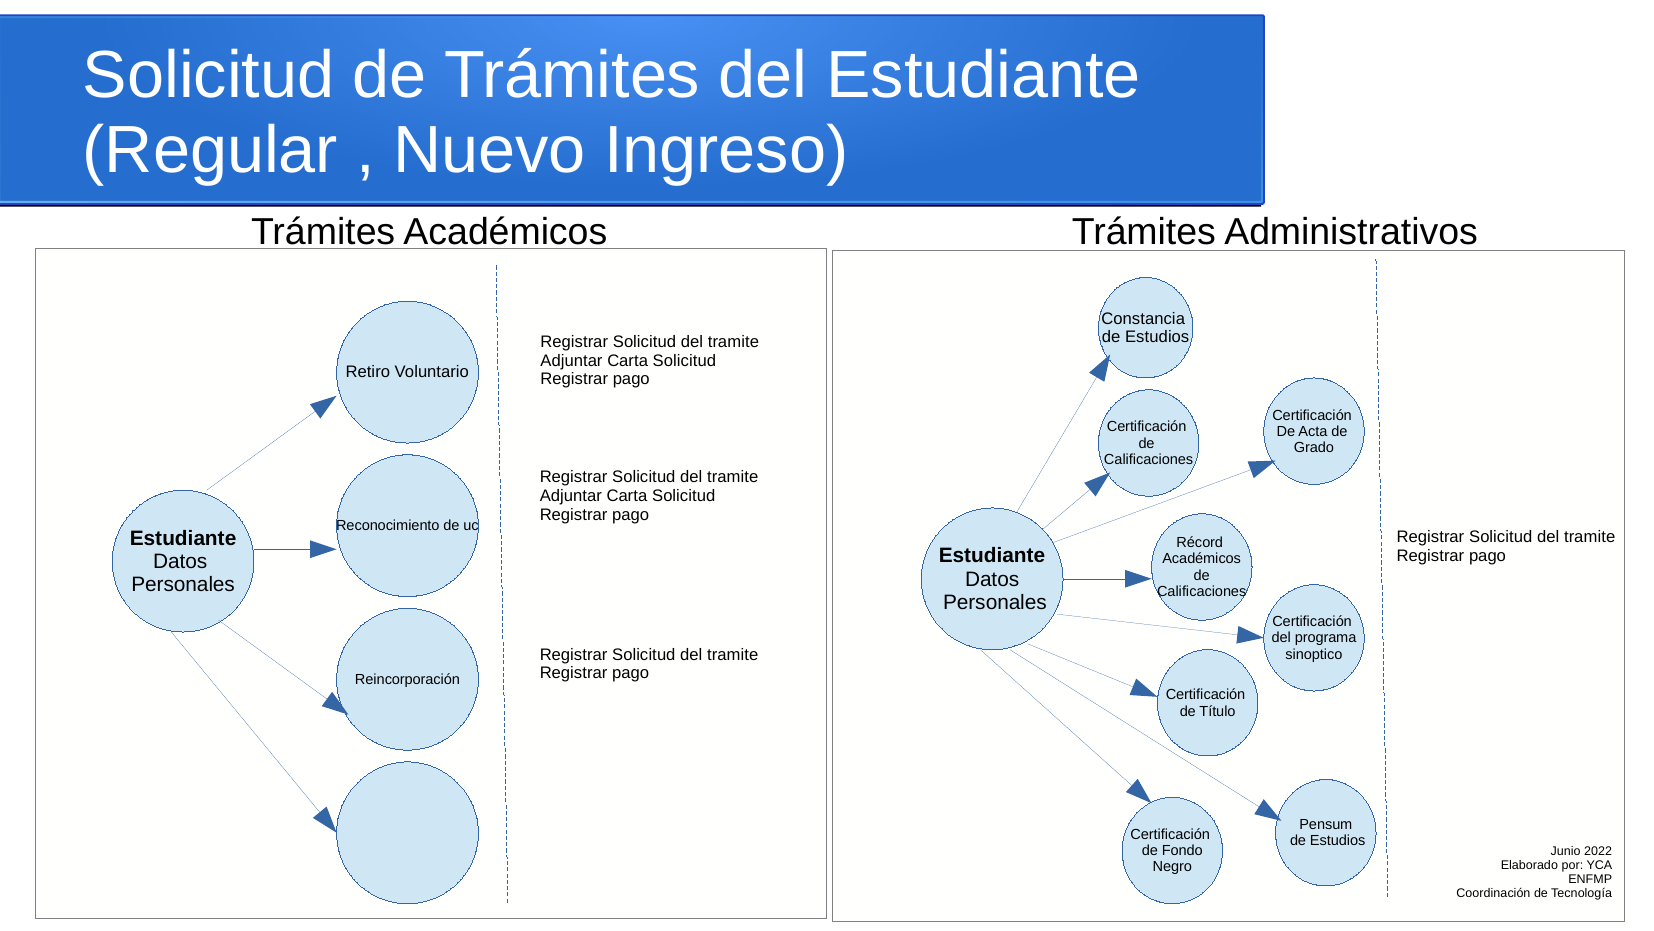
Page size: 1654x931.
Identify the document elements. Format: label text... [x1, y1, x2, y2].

text_box Certificación de Calificaciones [1098, 389, 1199, 497]
text_box Retiro Voluntario [336, 301, 479, 444]
text_box Constancia de Estudios [1098, 277, 1193, 378]
text_box Reincorporación [336, 608, 479, 751]
text_box [832, 250, 1625, 922]
text_box Certificación de Fondo Negro [1122, 797, 1223, 904]
text_box Registrar Solicitud del tramite Registrar pago [525, 637, 815, 709]
text_box Trámites Administrativos [1057, 203, 1512, 260]
text_box Estudiante Datos Personales [112, 490, 254, 633]
text_box Certificación del programa sinoptico [1263, 584, 1365, 692]
text_box Certificación de Título [1157, 649, 1258, 756]
text_box Certificación De Acta de Grado [1263, 377, 1365, 485]
text_box Registrar Solicitud del tramite Adjuntar Carta Solicitud Registrar pago [525, 460, 815, 532]
text_box Estudiante Datos Personales [921, 507, 1064, 650]
text_box Reconocimiento de uc [336, 454, 479, 597]
text_box Registrar Solicitud del tramite Registrar pago [1381, 519, 1631, 573]
text_box Trámites Académicos [236, 203, 638, 260]
text_box Pensum de Estudios [1275, 779, 1377, 886]
text_box Registrar Solicitud del tramite Adjuntar Carta Solicitud Registrar pago [525, 324, 816, 397]
title Solicitud de Trámites del Estudiante (Regular , Nuevo Ingreso) [82, 29, 1235, 196]
text_box [35, 248, 827, 919]
text_box Récord Académicos de Calificaciones [1151, 513, 1253, 621]
text_box Junio 2022 Elaborado por: YCA ENFMP Coordinación de Tecnología [1340, 836, 1627, 931]
